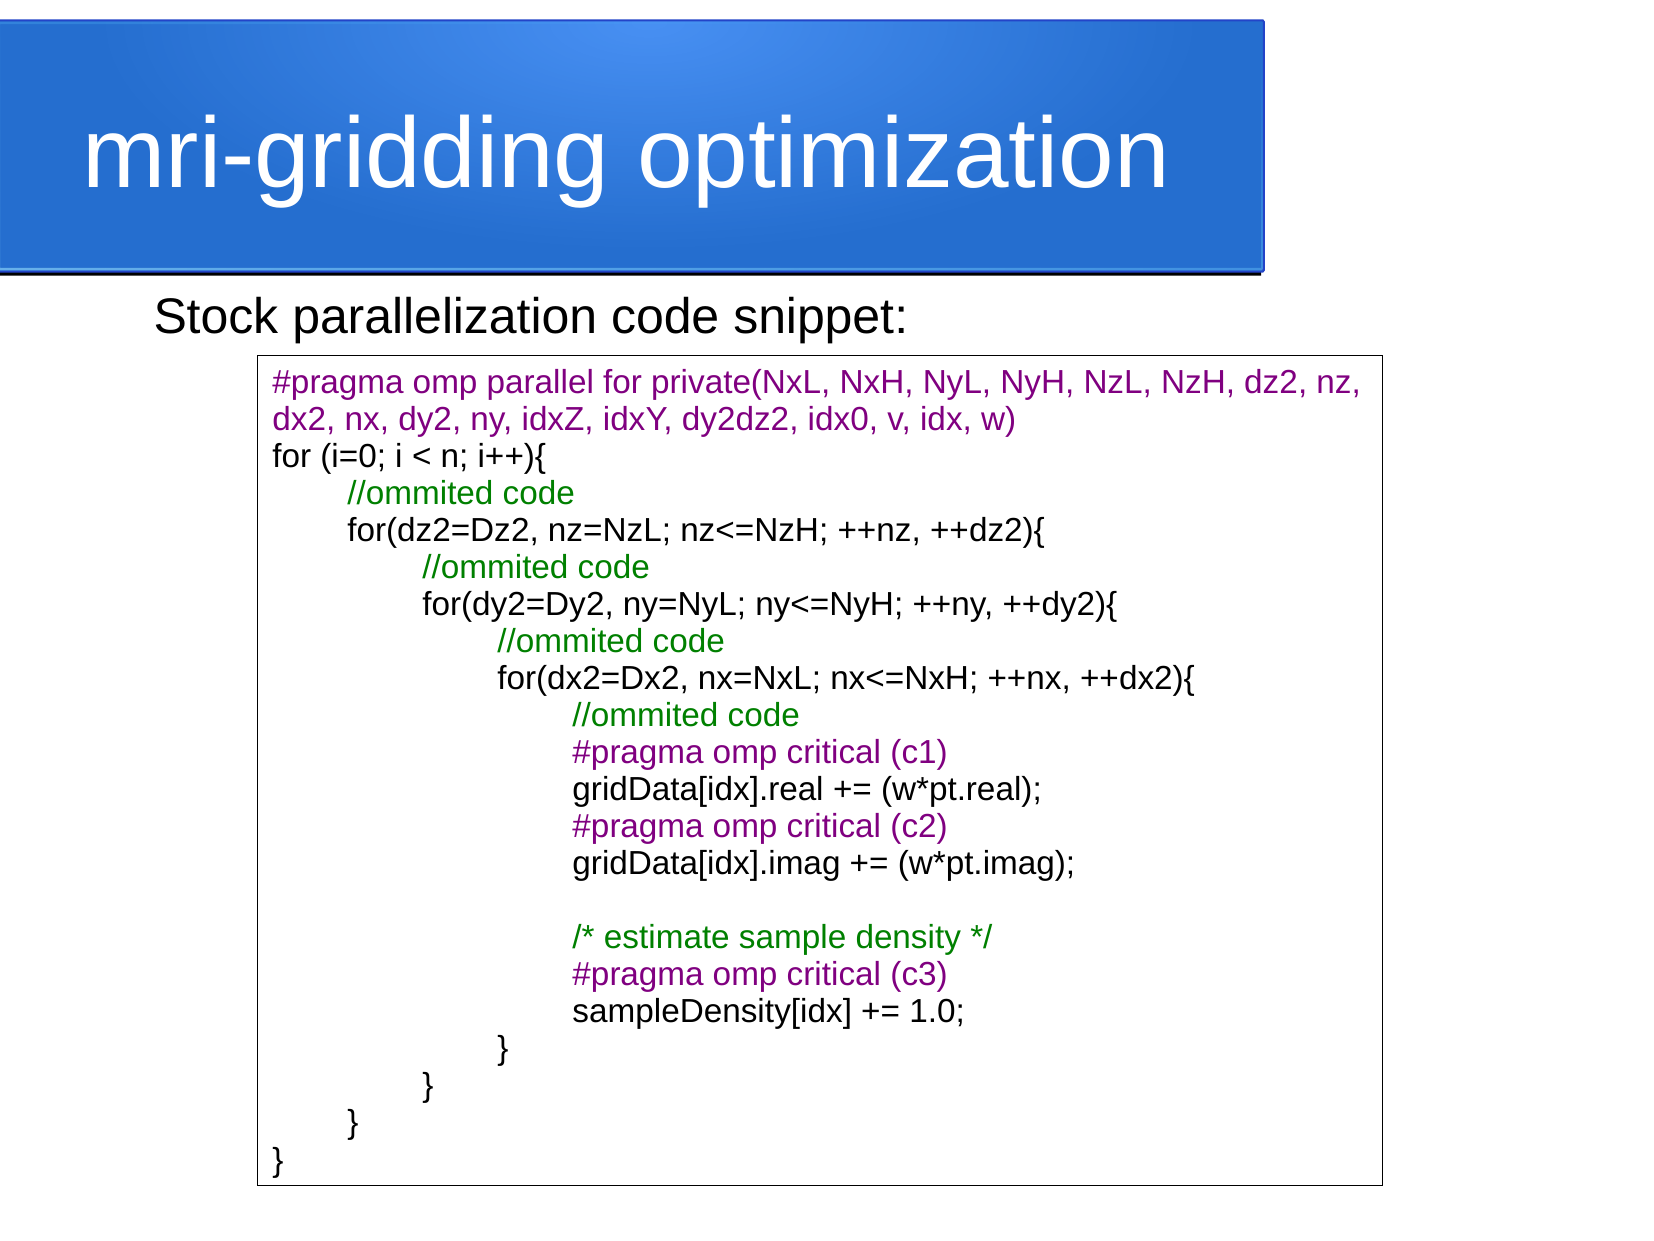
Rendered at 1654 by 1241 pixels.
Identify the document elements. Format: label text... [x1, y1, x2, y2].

list Stock parallelization code snippet: [82, 288, 1538, 1008]
text_box #pragma omp parallel for private(NxL, NxH, NyL, NyH, NzL, NzH, dz2, nz, dx2, nx, dy2, ny, idxZ, idxY, dy2dz2, idx0, v, idx, w) for (i=0; i < n; i++){ //ommited code for(dz2=Dz2, nz=NzL; nz<=NzH; ++nz, ++dz2){ //ommited code for(dy2=Dy2, ny=NyL; ny<=NyH; ++ny, ++dy2){ //ommited code for(dx2=Dx2, nx=NxL; nx<=NxH; ++nx, ++dx2){ //ommited code #pragma omp critical (c1) gridData[idx].real += (w*pt.real); #pragma omp critical (c2) gridData[idx].imag += (w*pt.imag); /* estimate sample density */ #pragma omp critical (c3) sampleDensity[idx] += 1.0; } } } } [257, 355, 1383, 1186]
title mri-gridding optimization [82, 49, 1250, 257]
